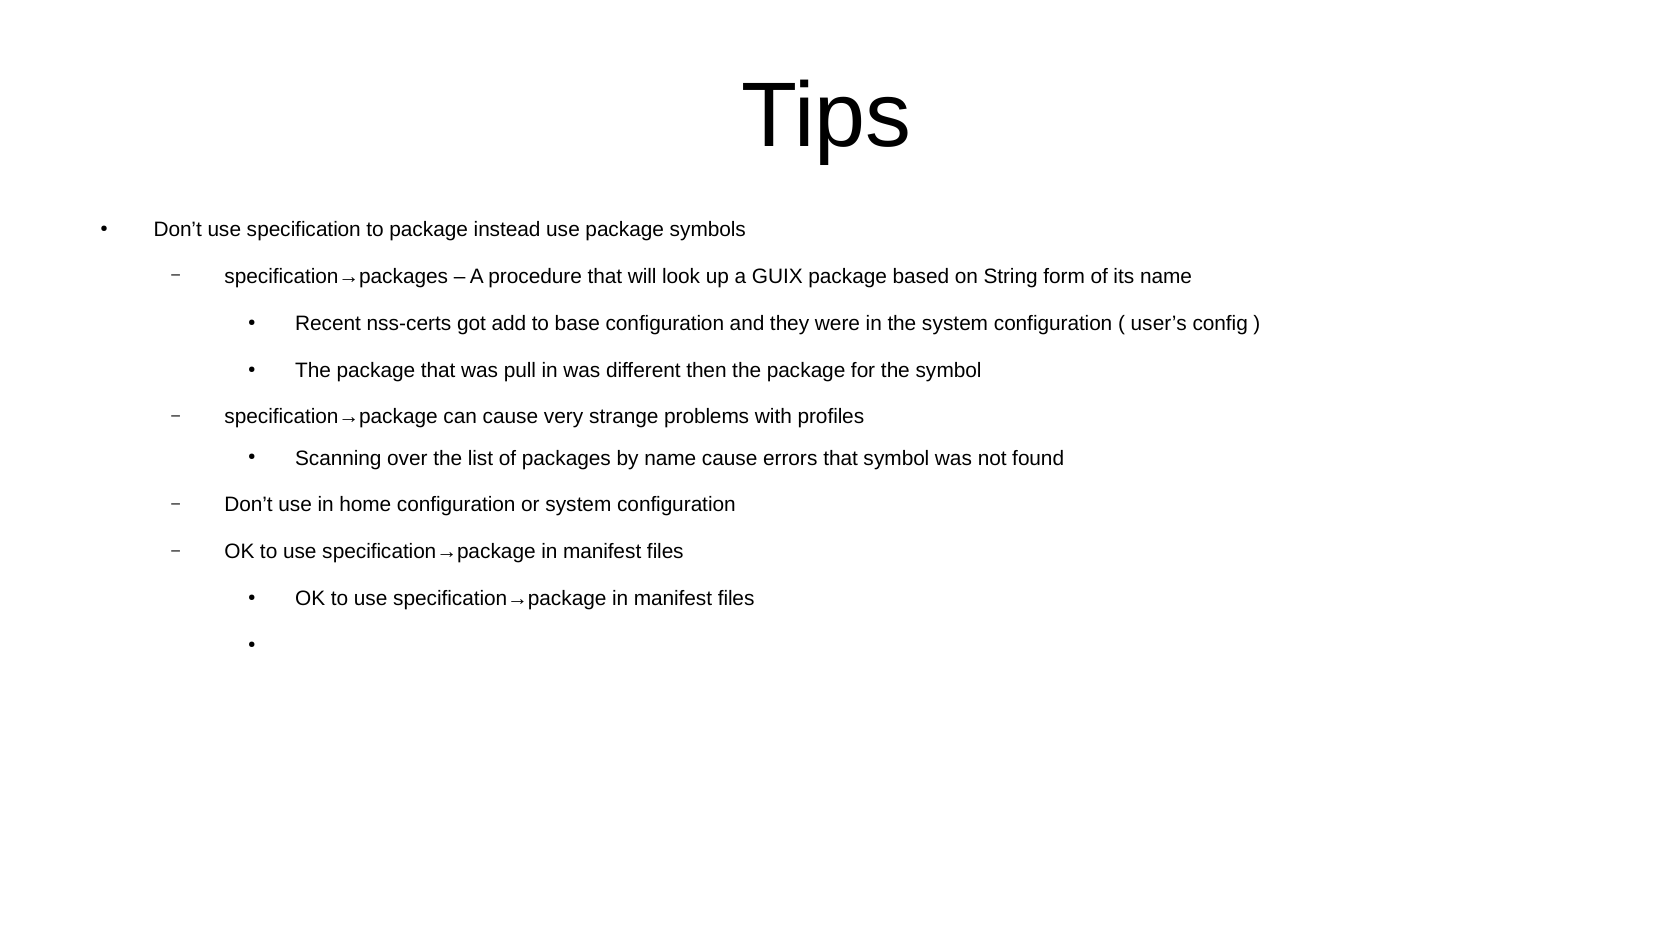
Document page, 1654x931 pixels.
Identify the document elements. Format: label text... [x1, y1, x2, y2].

title Tips [82, 37, 1571, 193]
list Don’t use specification to package instead use package symbols specification→packages – A procedure that will look up a GUIX package based on String form of its name Recent nss-certs got add to base configuration and they were in the system configuration ( user’s config ) The package that was pull in was different then the package for the symbol specification→package can cause very strange problems with profiles Scanning over the list of packages by name cause errors that symbol was not found Don’t use in home configuration or system configuration OK to use specification→package in manifest files OK to use specification→package in manifest files [82, 217, 1613, 901]
